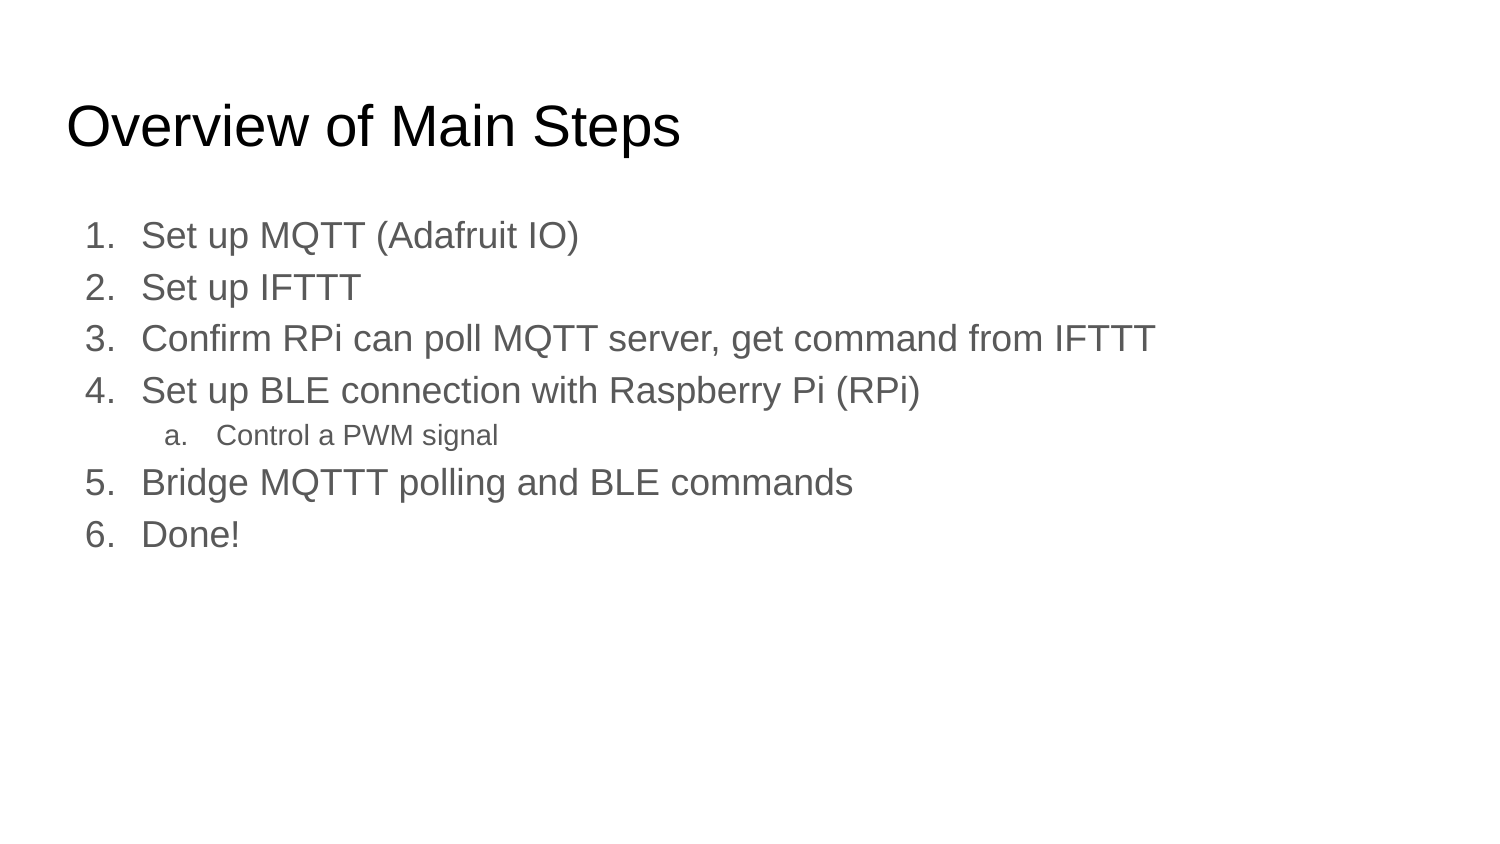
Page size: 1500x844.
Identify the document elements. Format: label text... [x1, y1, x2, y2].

title Overview of Main Steps [51, 72, 1449, 167]
list Set up MQTT (Adafruit IO) Set up IFTTT Confirm RPi can poll MQTT server, get command from IFTTT Set up BLE connection with Raspberry Pi (RPi) Control a PWM signal Bridge MQTTT polling and BLE commands Done! [51, 189, 1449, 750]
